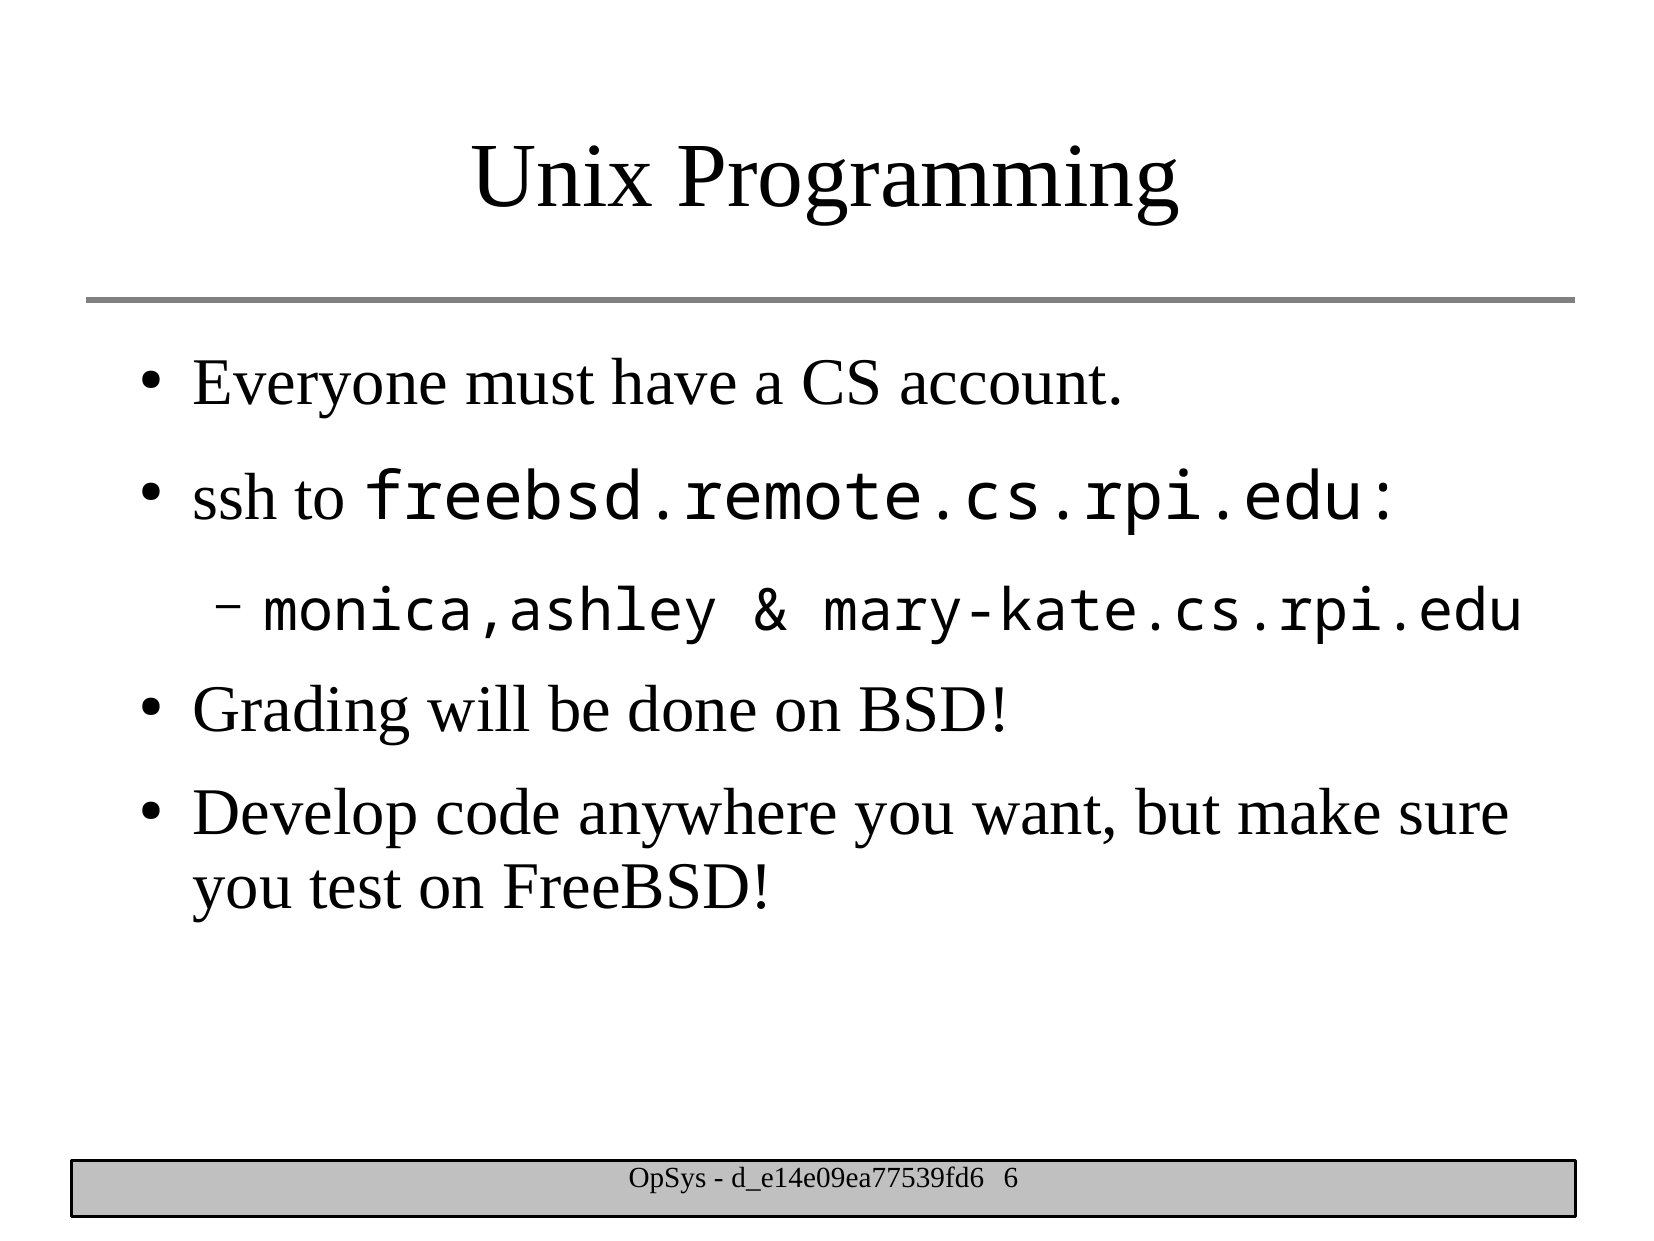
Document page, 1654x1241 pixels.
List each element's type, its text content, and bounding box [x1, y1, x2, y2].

title Unix Programming [119, 72, 1532, 280]
list Everyone must have a CS account. ssh to freebsd.remote.cs.rpi.edu: monica,ashley & mary-kate.cs.rpi.edu Grading will be done on BSD! Develop code anywhere you want, but make sure you test on FreeBSD! [121, 344, 1534, 1127]
